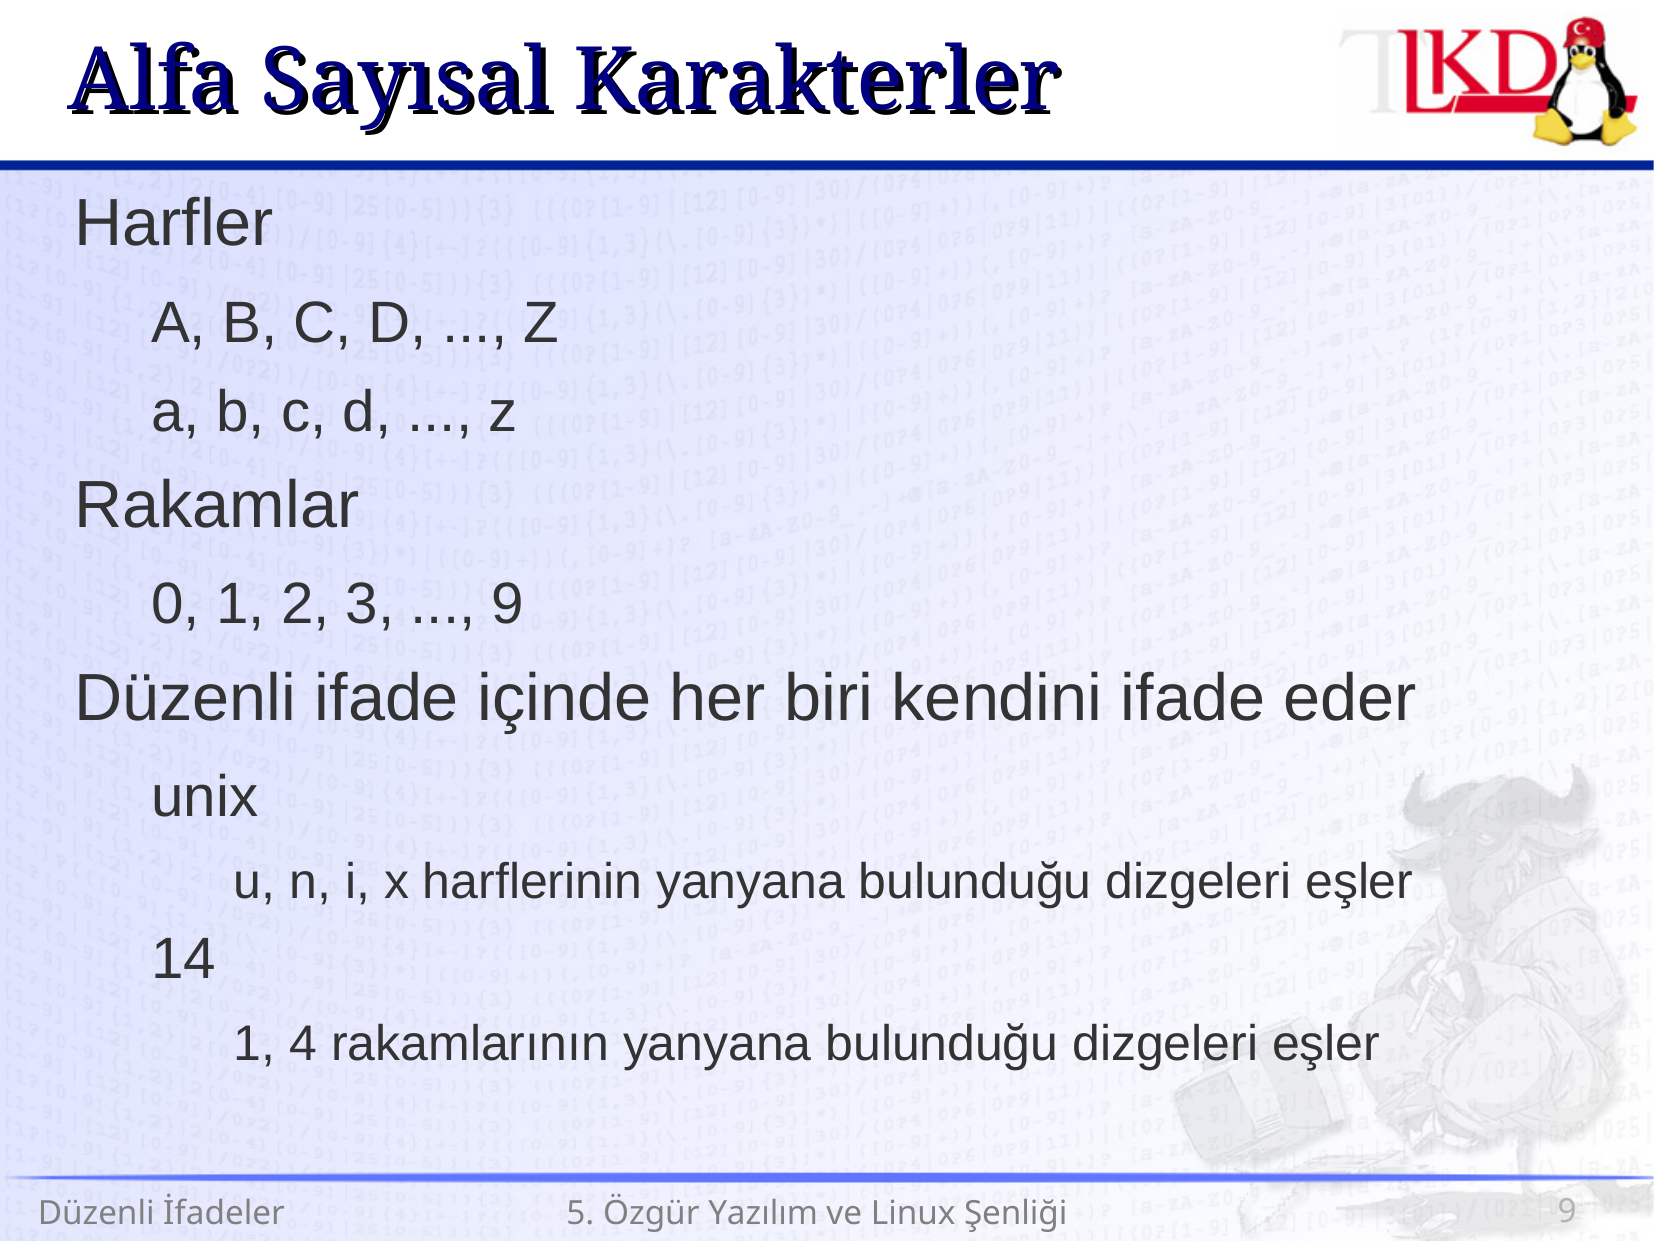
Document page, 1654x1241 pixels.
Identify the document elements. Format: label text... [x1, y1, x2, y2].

title Alfa Sayısal Karakterler [67, 13, 1399, 138]
picture [0, 0, 1654, 1241]
list Harfler A, B, C, D, ..., Z a, b, c, d, ..., z Rakamlar 0, 1, 2, 3, ..., 9 Düzenli ifade içinde her biri kendini ifade eder unix u, n, i, x harflerinin yanyana bulunduğu dizgeleri eşler 14 1, 4 rakamlarının yanyana bulunduğu dizgeleri eşler [56, 185, 1595, 1146]
